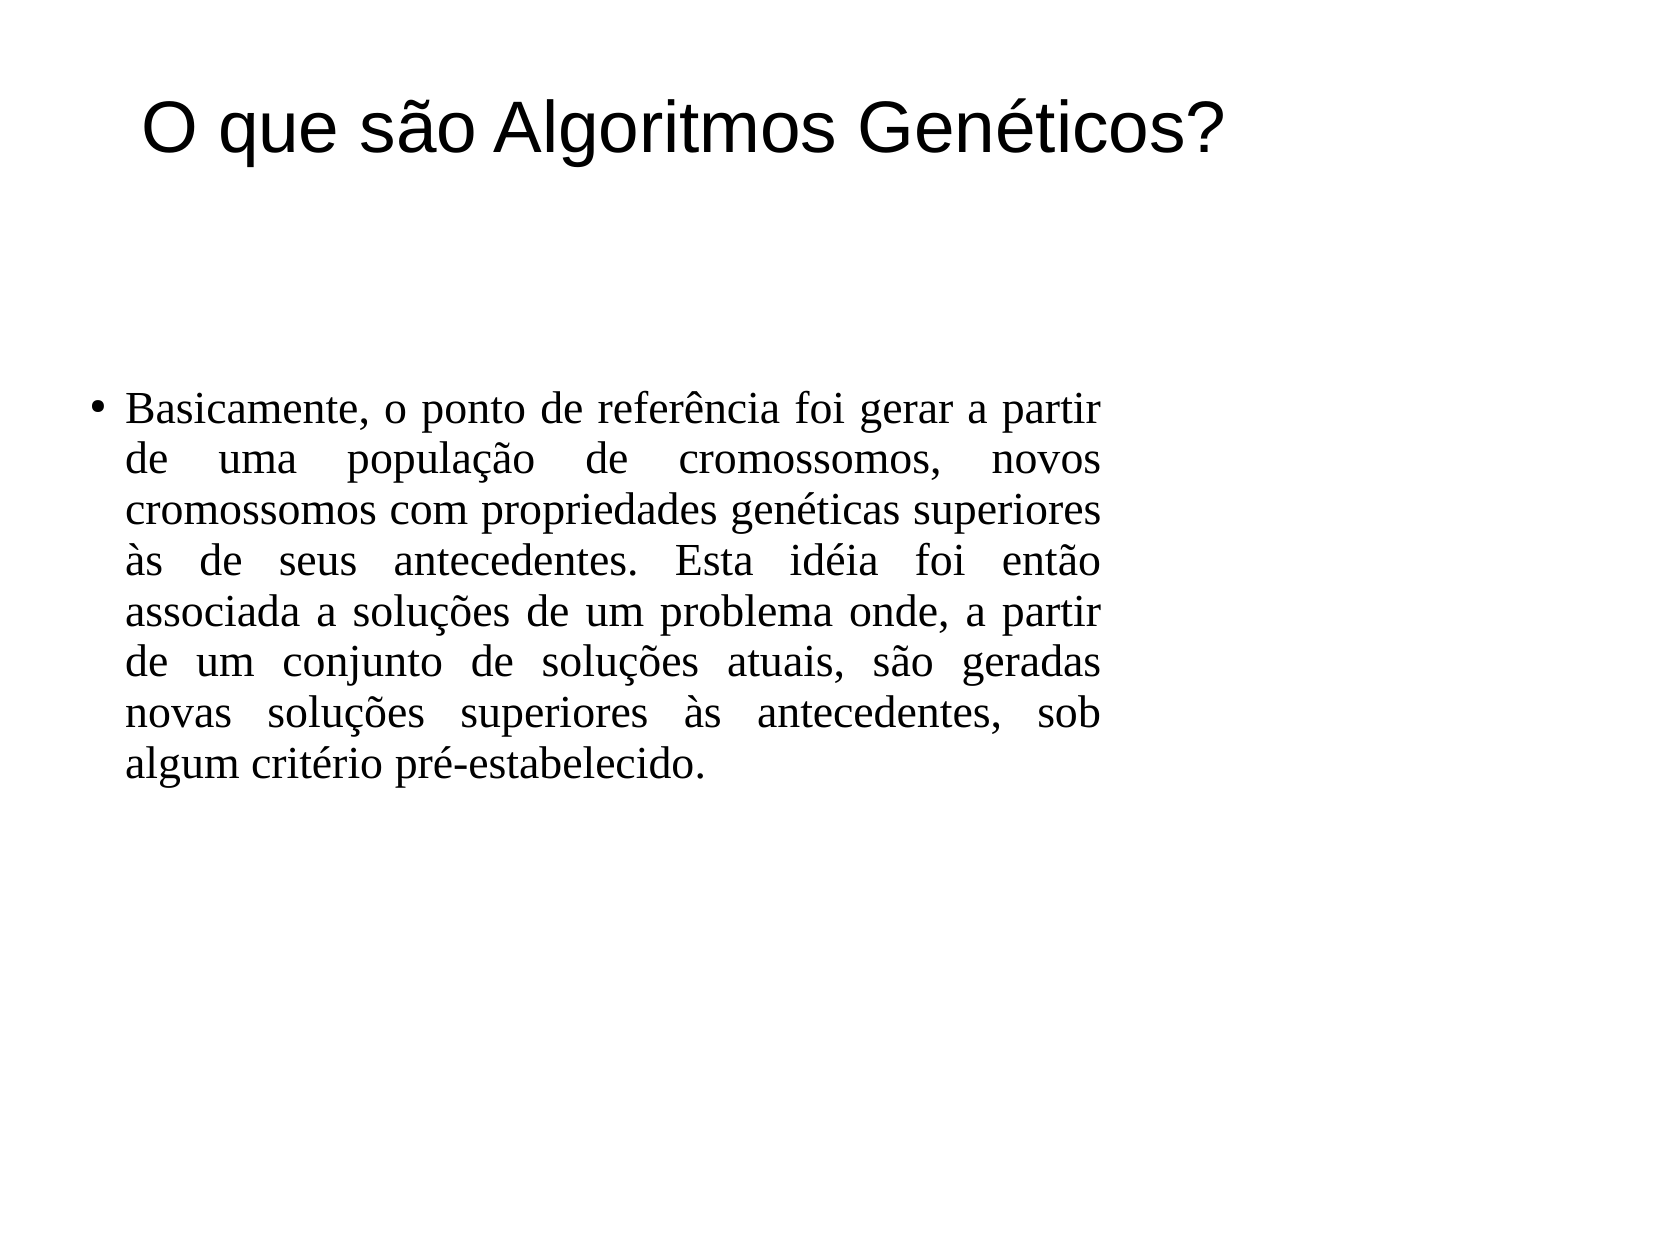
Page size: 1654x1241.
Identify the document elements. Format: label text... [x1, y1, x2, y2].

title O que são Algoritmos Genéticos? [0, 23, 1429, 231]
text_box Basicamente, o ponto de referência foi gerar a partir de uma população de cromossomos, novos cromossomos com propriedades genéticas superiores às de seus antecedentes. Esta idéia foi então associada a soluções de um problema onde, a partir de um conjunto de soluções atuais, são geradas novas soluções superiores às antecedentes, sob algum critério pré-estabelecido. [75, 375, 1117, 799]
